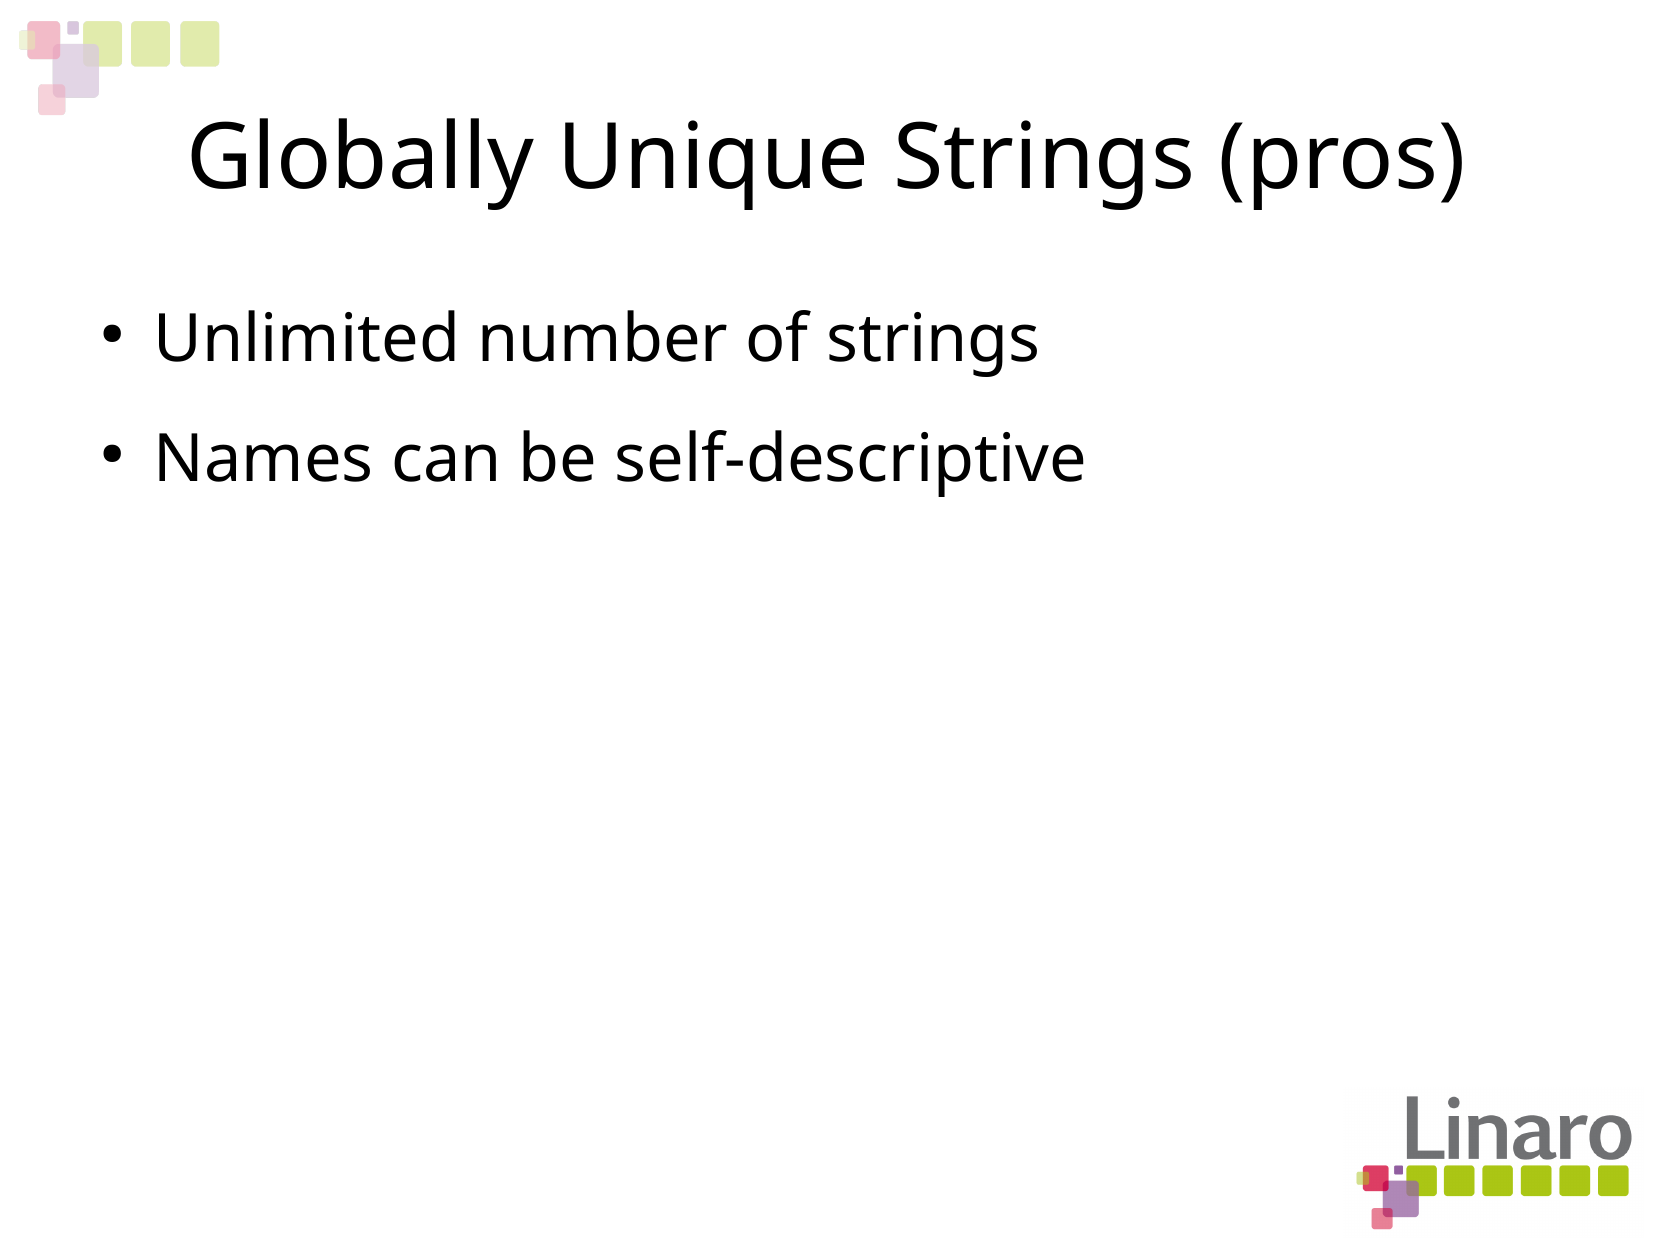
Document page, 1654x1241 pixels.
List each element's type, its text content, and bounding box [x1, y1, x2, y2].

title Globally Unique Strings (pros) [82, 49, 1571, 257]
picture [1343, 1087, 1644, 1238]
list Unlimited number of strings Names can be self-descriptive [82, 290, 1571, 1109]
